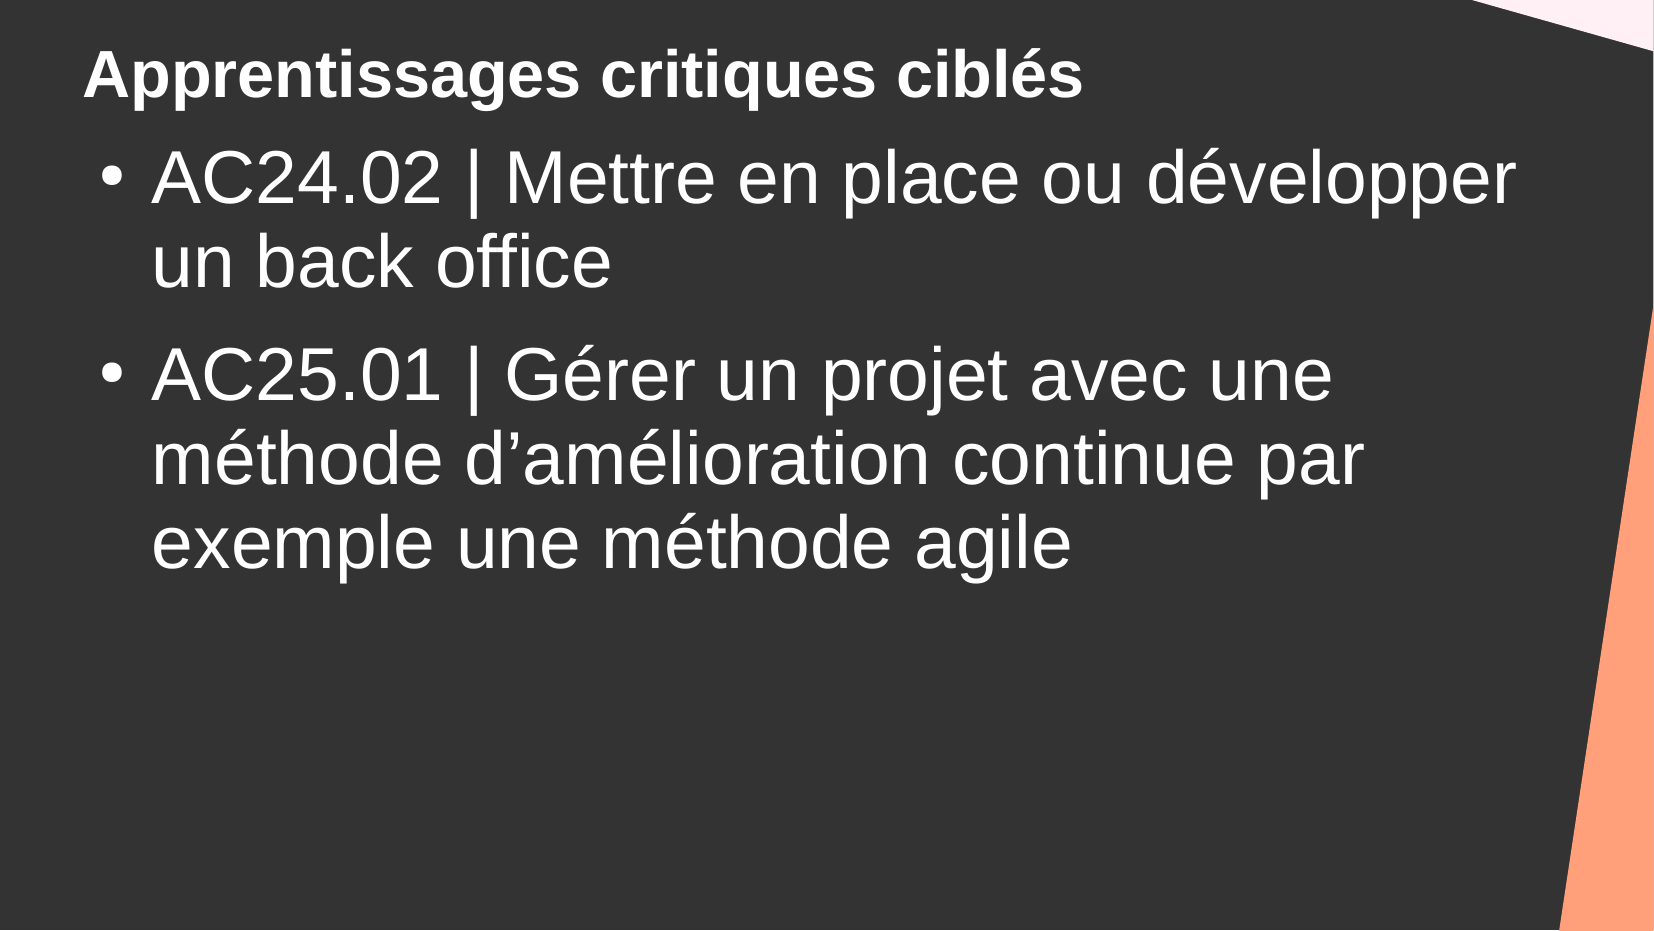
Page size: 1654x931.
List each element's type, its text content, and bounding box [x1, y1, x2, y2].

text_box [1472, 0, 1654, 52]
text_box [1559, 301, 1654, 931]
title Apprentissages critiques ciblés [82, 37, 1571, 122]
list AC24.02 | Mettre en place ou développer un back office AC25.01 | Gérer un projet avec une méthode d’amélioration continue par exemple une méthode agile [80, 135, 1620, 721]
